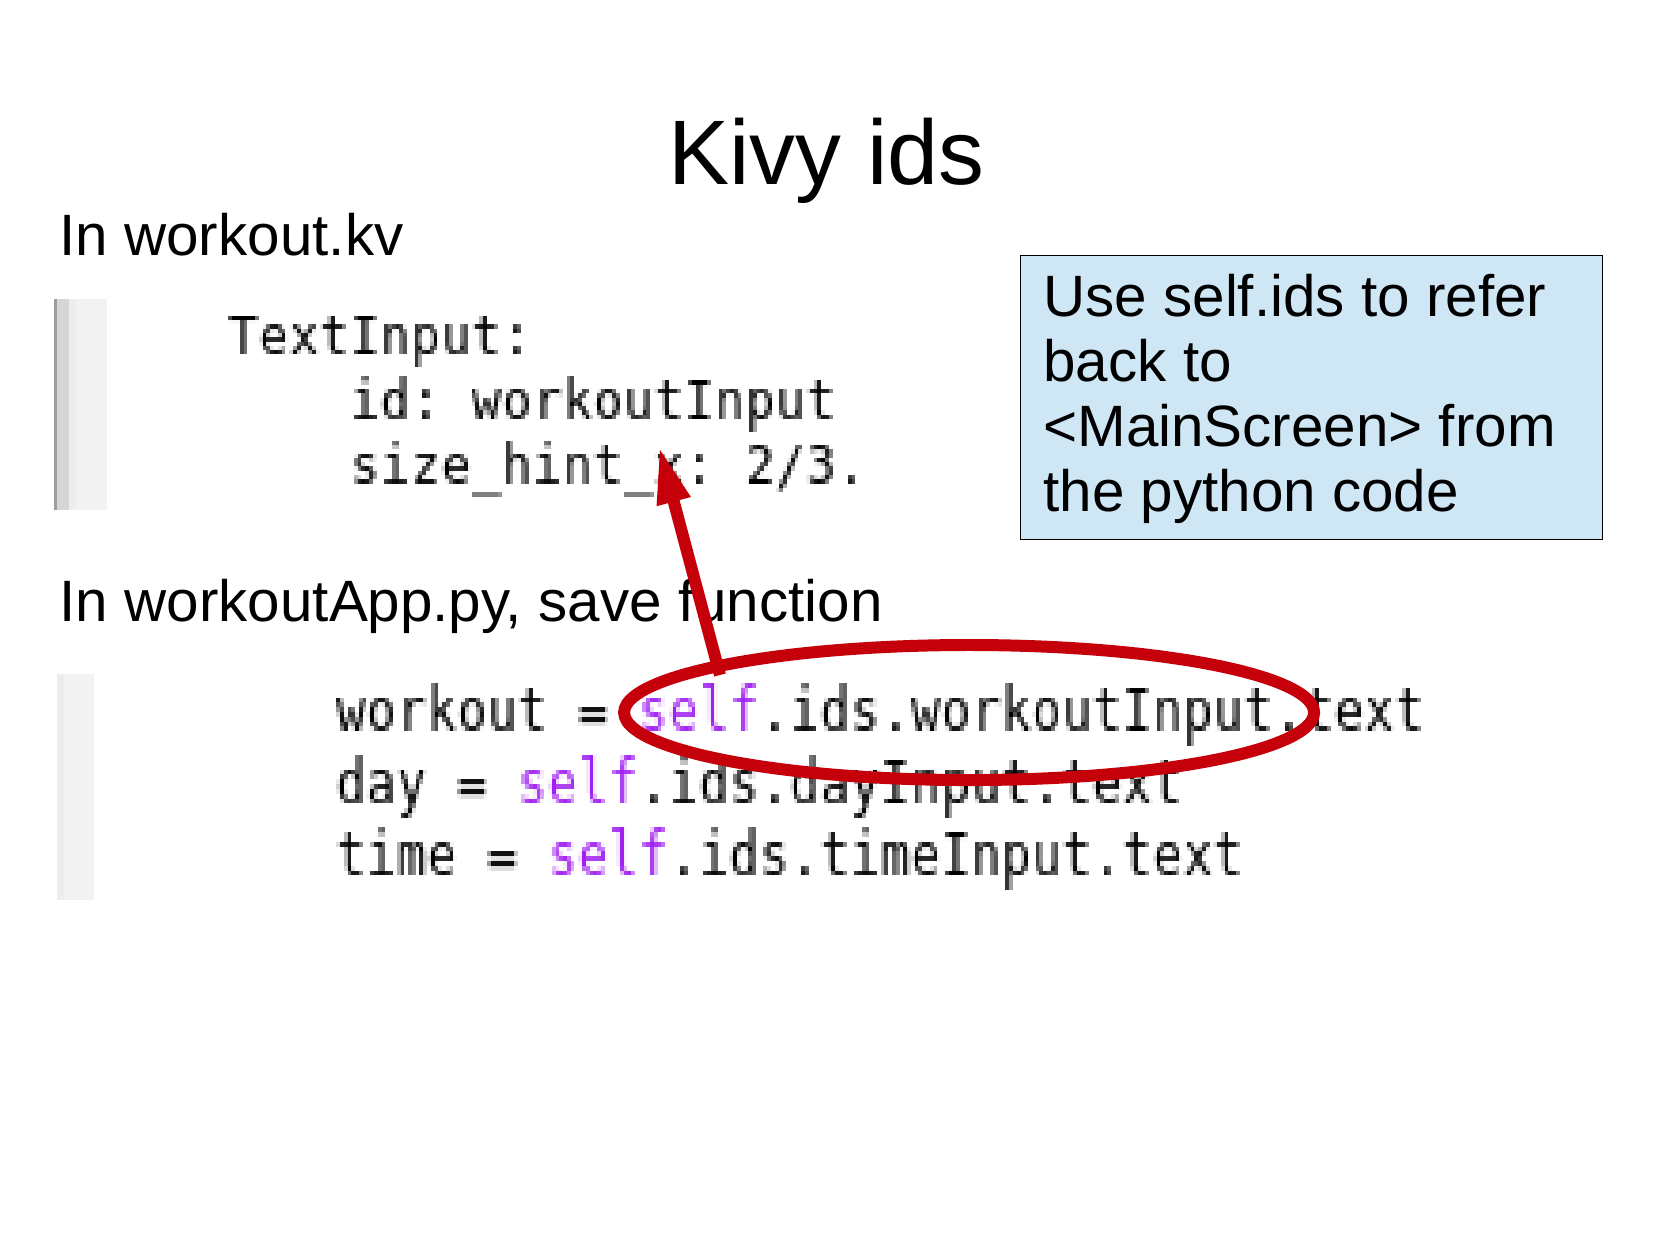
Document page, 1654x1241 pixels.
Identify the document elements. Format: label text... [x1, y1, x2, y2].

picture [631, 674, 1307, 774]
title Kivy ids [82, 49, 1571, 257]
text_box Use self.ids to refer back to <MainScreen> from the python code [1028, 256, 1613, 540]
text_box In workout.kv [45, 195, 419, 275]
text_box In workoutApp.py, save function [697, 561, 898, 641]
text_box [1020, 255, 1603, 540]
picture [54, 299, 871, 511]
picture [57, 674, 1486, 901]
text_box In workoutApp.py, save function [45, 561, 704, 641]
